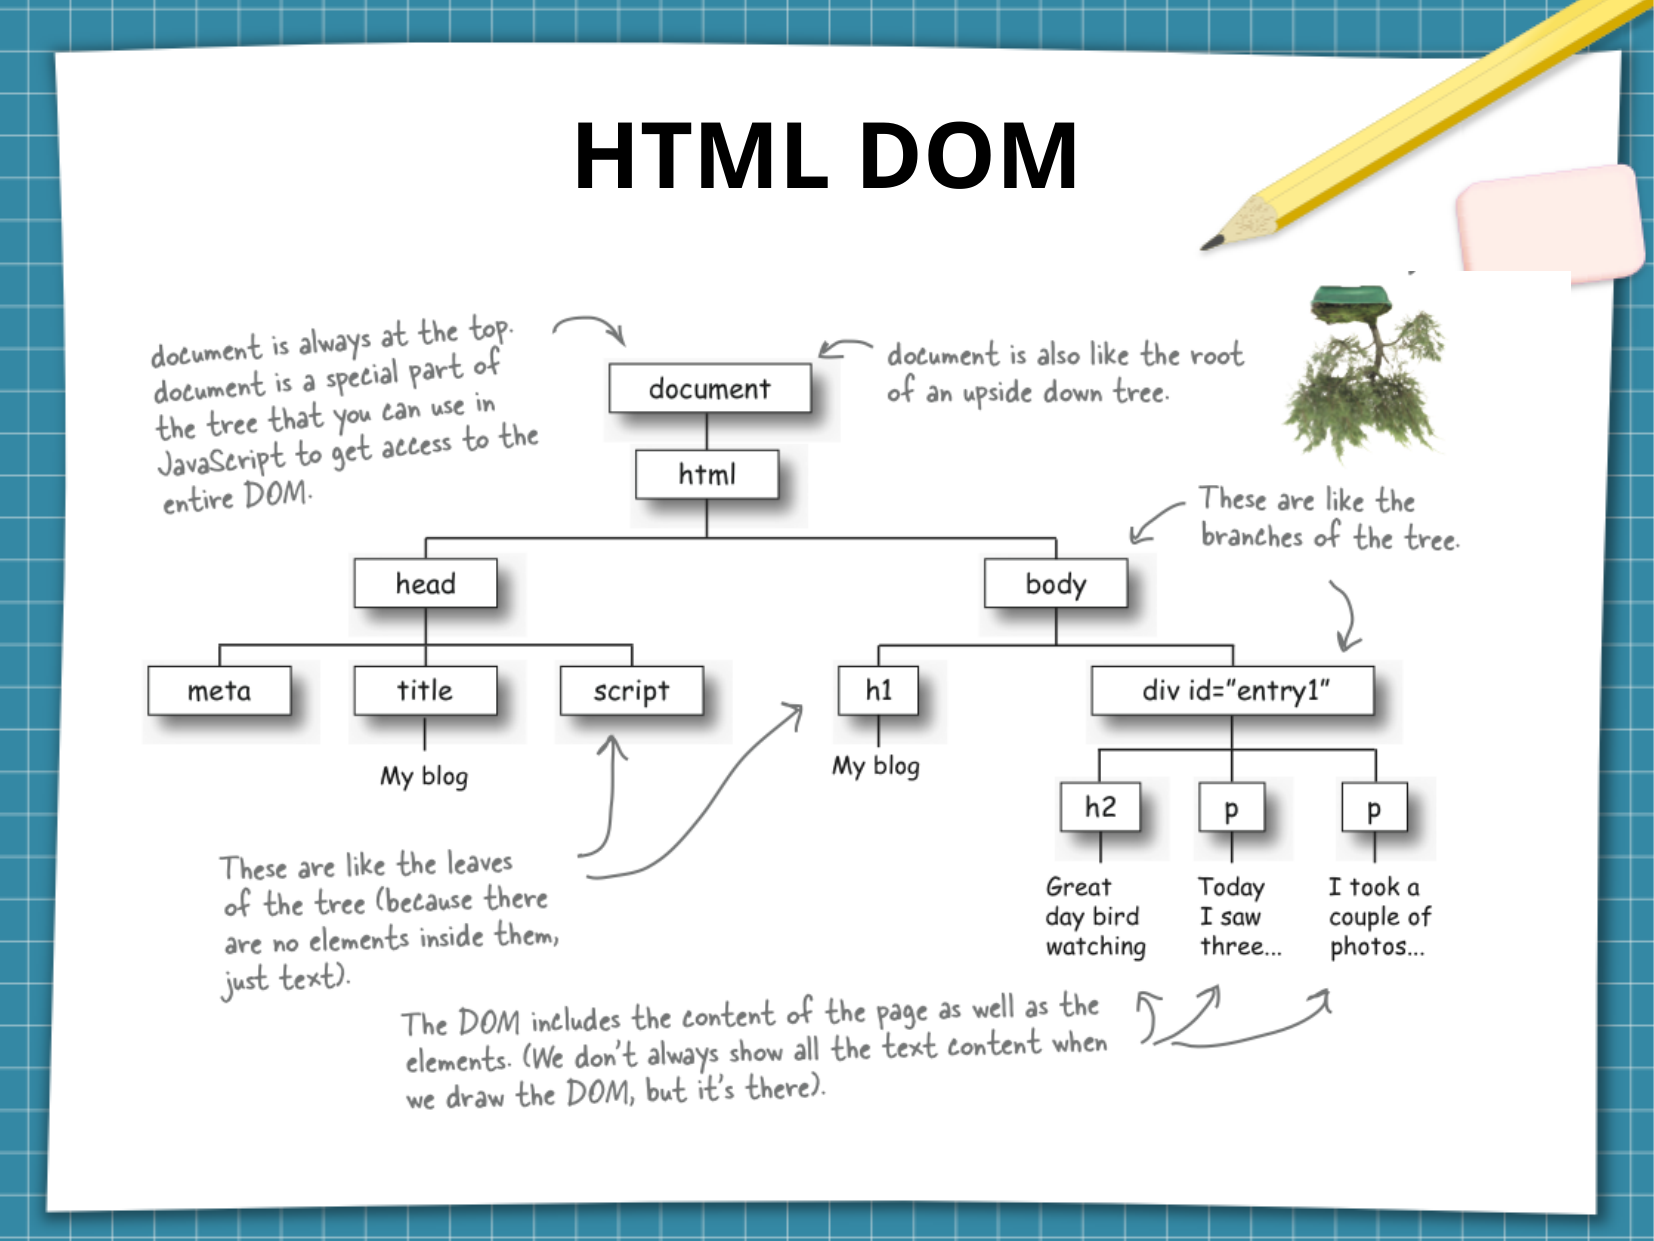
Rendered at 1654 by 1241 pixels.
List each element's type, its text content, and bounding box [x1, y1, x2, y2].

picture [0, 0, 1654, 1241]
title HTML DOM [82, 49, 1571, 257]
